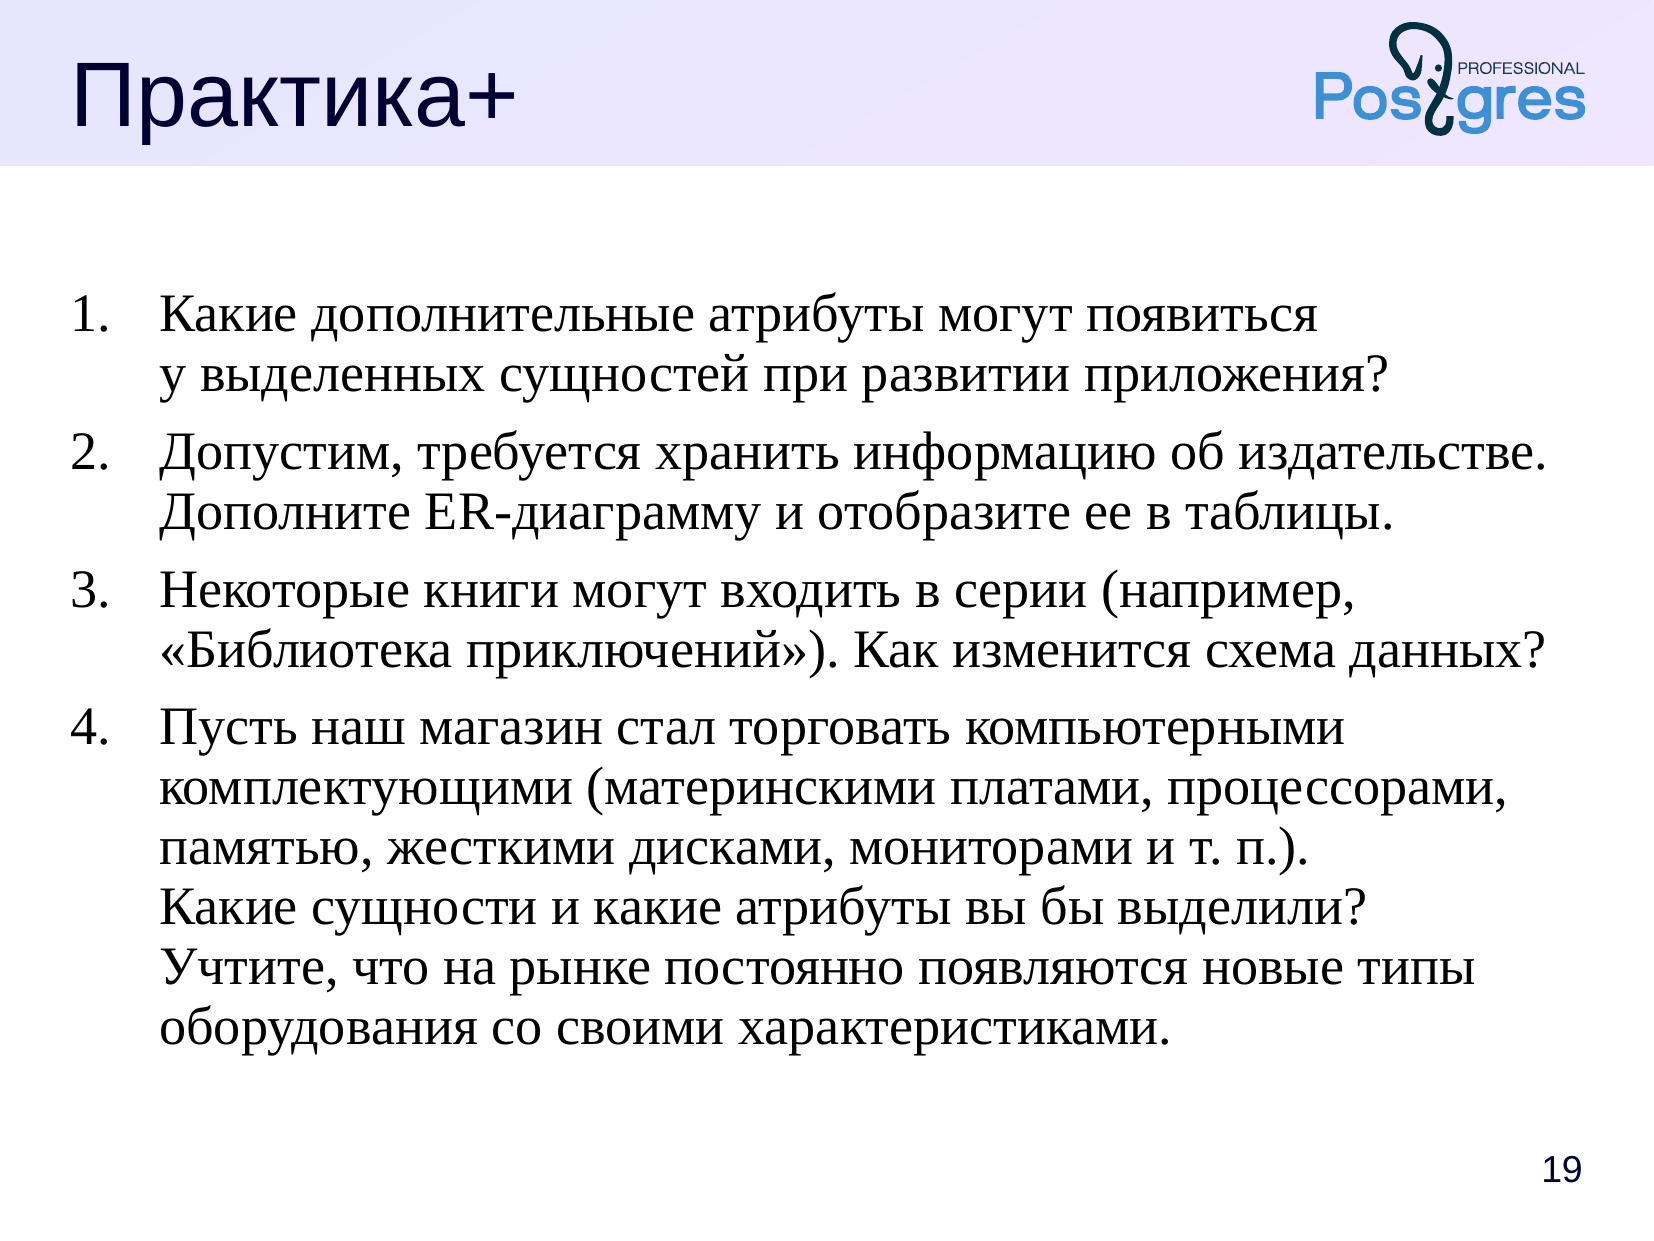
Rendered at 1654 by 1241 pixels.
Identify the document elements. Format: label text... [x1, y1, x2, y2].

title Практика+ [70, 43, 1241, 147]
list Какие дополнительные атрибуты могут появиться у выделенных сущностей при развитии приложения? Допустим, требуется хранить информацию об издательстве. Дополните ER-диаграмму и отобразите ее в таблицы. Некоторые книги могут входить в серии (например, «Библиотека приключений»). Как изменится схема данных? Пусть наш магазин стал торговать компьютерными комплектующими (материнскими платами, процессорами, памятью, жесткими дисками, мониторами и т. п.). Какие сущности и какие атрибуты вы бы выделили? Учтите, что на рынке постоянно появляются новые типы оборудования со своими характеристиками. [70, 283, 1583, 1134]
